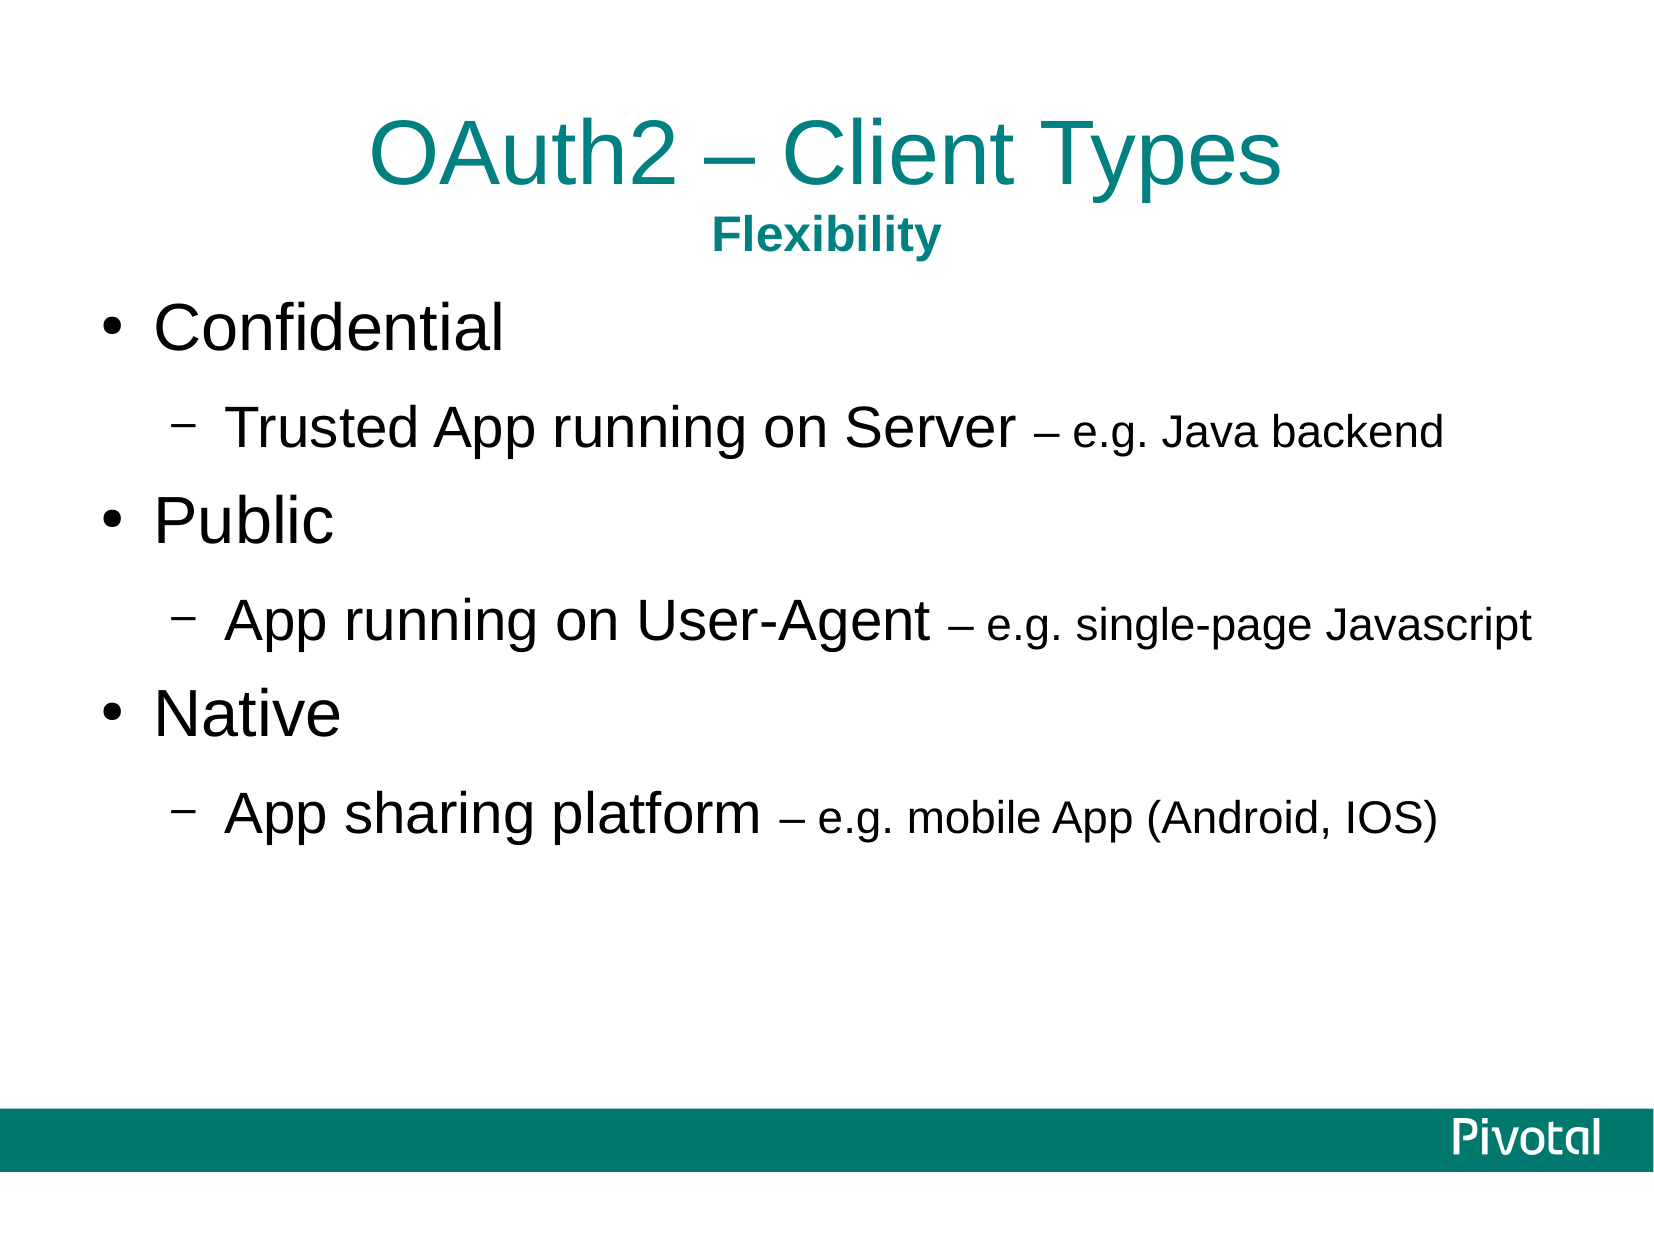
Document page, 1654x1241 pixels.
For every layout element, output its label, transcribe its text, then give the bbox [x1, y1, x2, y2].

list Confidential Trusted App running on Server – e.g. Java backend Public App running on User-Agent – e.g. single-page Javascript Native App sharing platform – e.g. mobile App (Android, IOS) [82, 290, 1571, 1109]
picture [1452, 1115, 1601, 1158]
title OAuth2 – Client Types [82, 49, 1571, 198]
text_box Flexibility [0, 198, 1654, 274]
